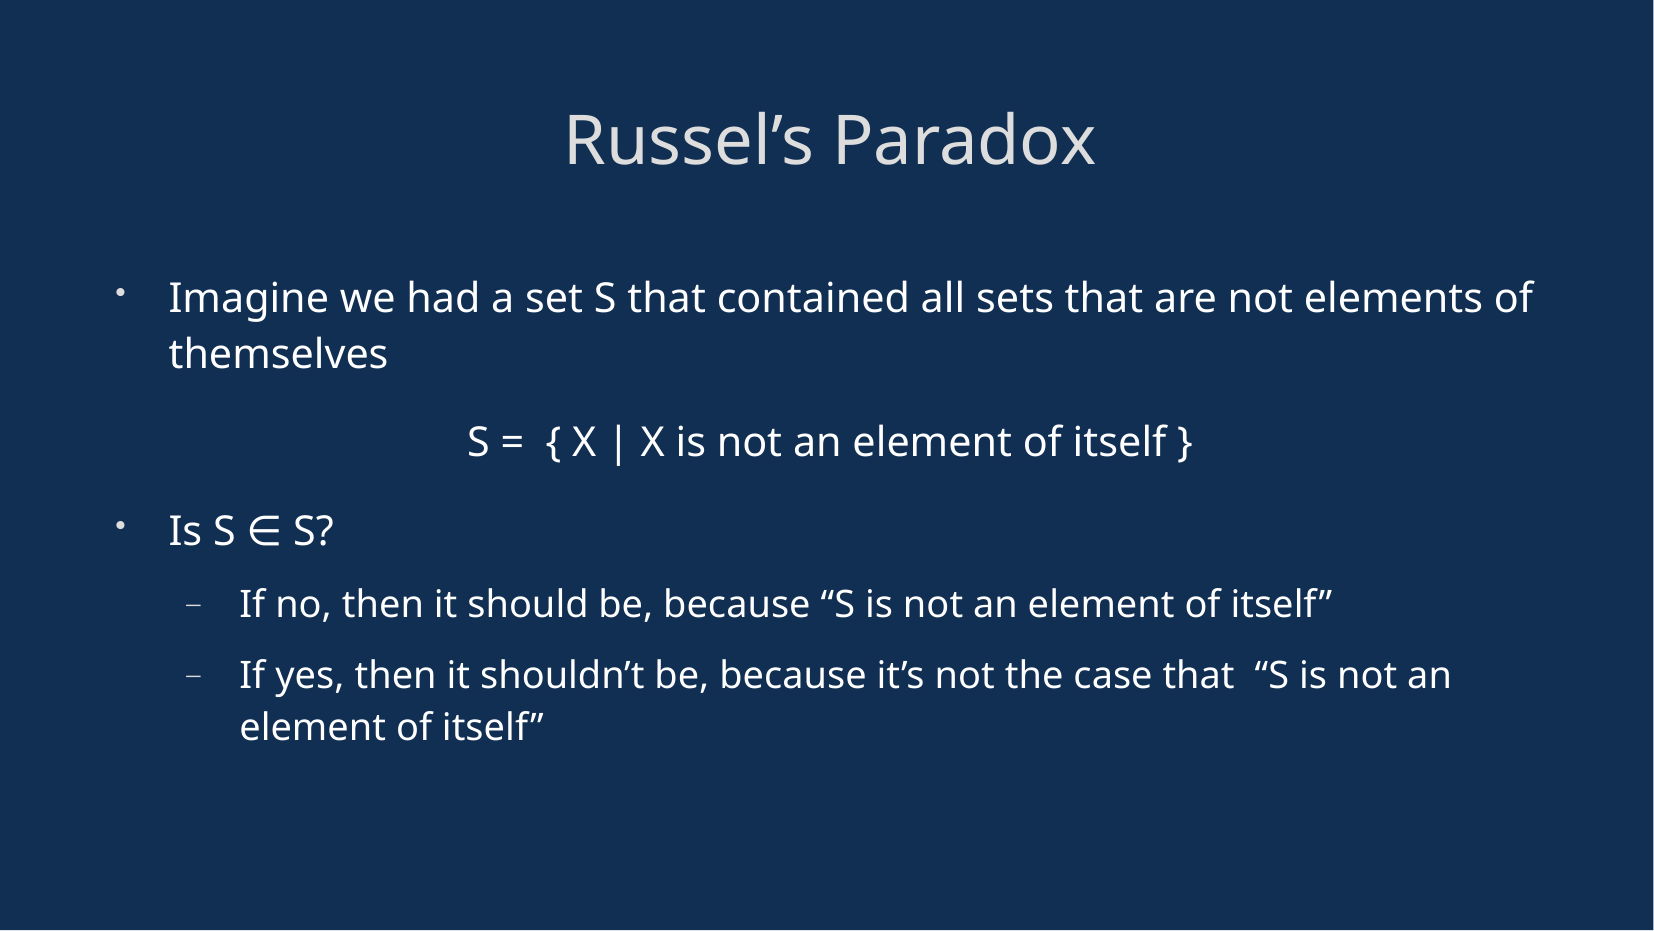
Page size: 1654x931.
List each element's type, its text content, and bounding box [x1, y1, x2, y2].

list Imagine we had a set S that contained all sets that are not elements of themselves S = { X | X is not an element of itself } Is S ∈ S? If no, then it should be, because “S is not an element of itself” If yes, then it shouldn’t be, because it’s not the case that “S is not an element of itself” [97, 268, 1563, 806]
title Russel’s Paradox [97, 56, 1563, 220]
